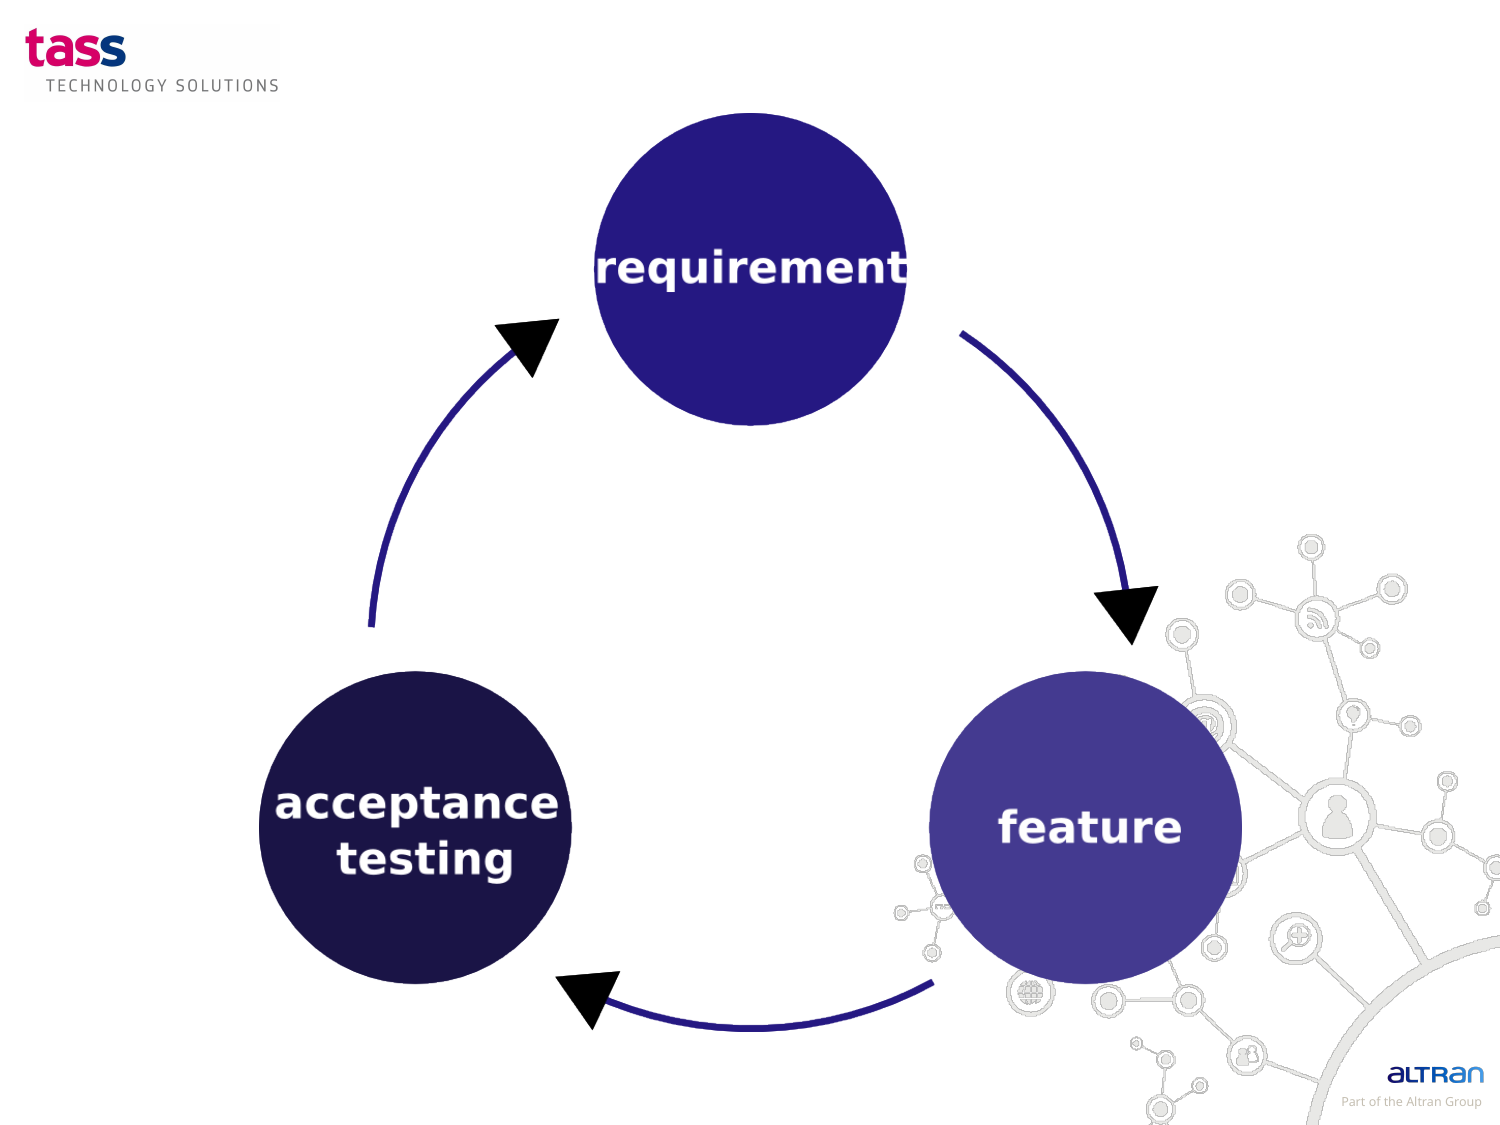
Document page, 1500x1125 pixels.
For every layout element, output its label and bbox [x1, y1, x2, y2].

picture [259, 113, 1242, 1125]
picture [24, 24, 280, 102]
picture [1385, 1064, 1485, 1087]
